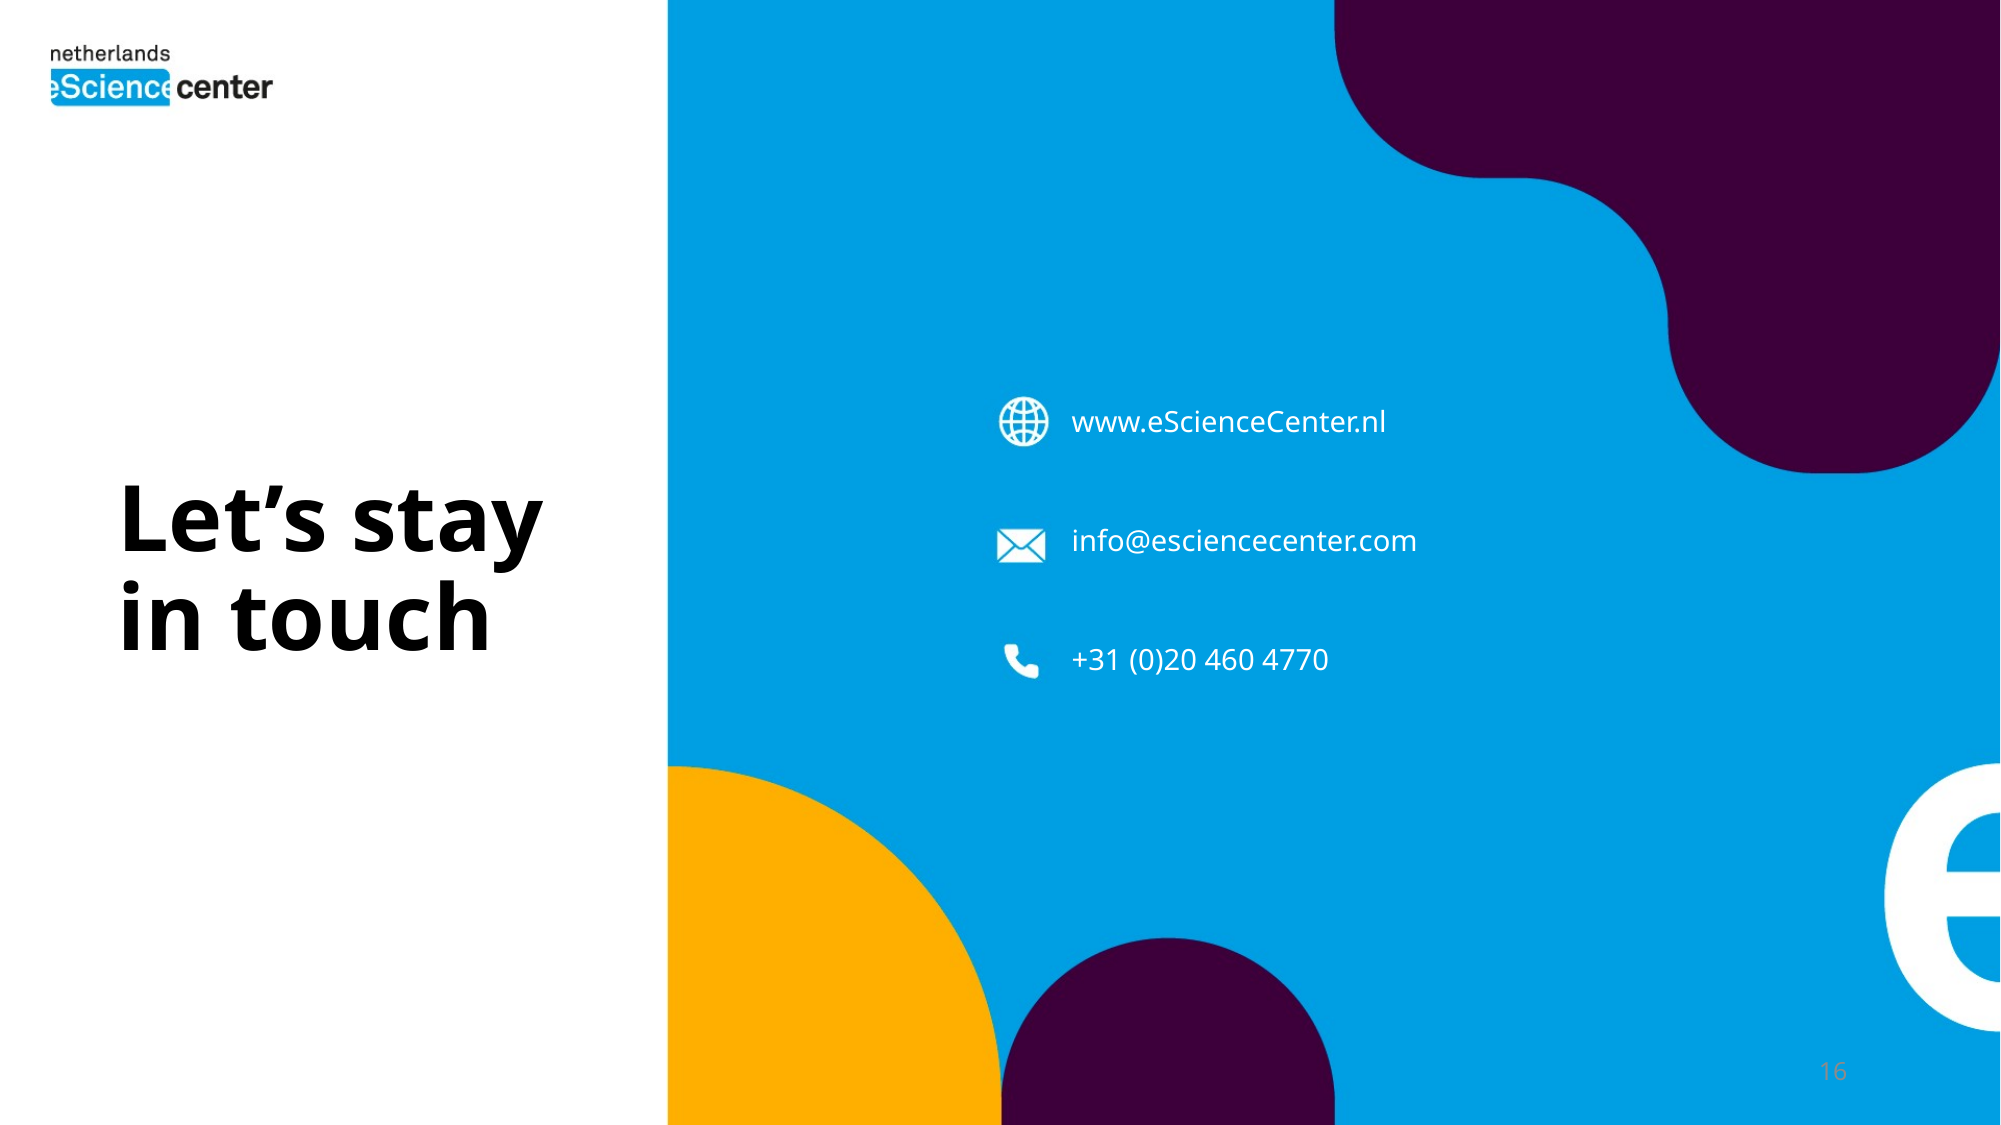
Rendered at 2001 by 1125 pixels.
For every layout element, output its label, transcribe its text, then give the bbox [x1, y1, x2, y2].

list +31 (0)20 460 4770 [1056, 634, 1604, 709]
picture [1004, 644, 1039, 678]
picture [999, 397, 1049, 447]
picture [997, 528, 1046, 563]
list www.eScienceCenter.nl [1056, 395, 1604, 470]
picture [0, 0, 1335, 1125]
picture [1334, 0, 2001, 474]
title Let’s stay in touch [102, 462, 601, 681]
picture [1884, 763, 2001, 1032]
list info@esciencecenter.com [1056, 514, 1604, 590]
